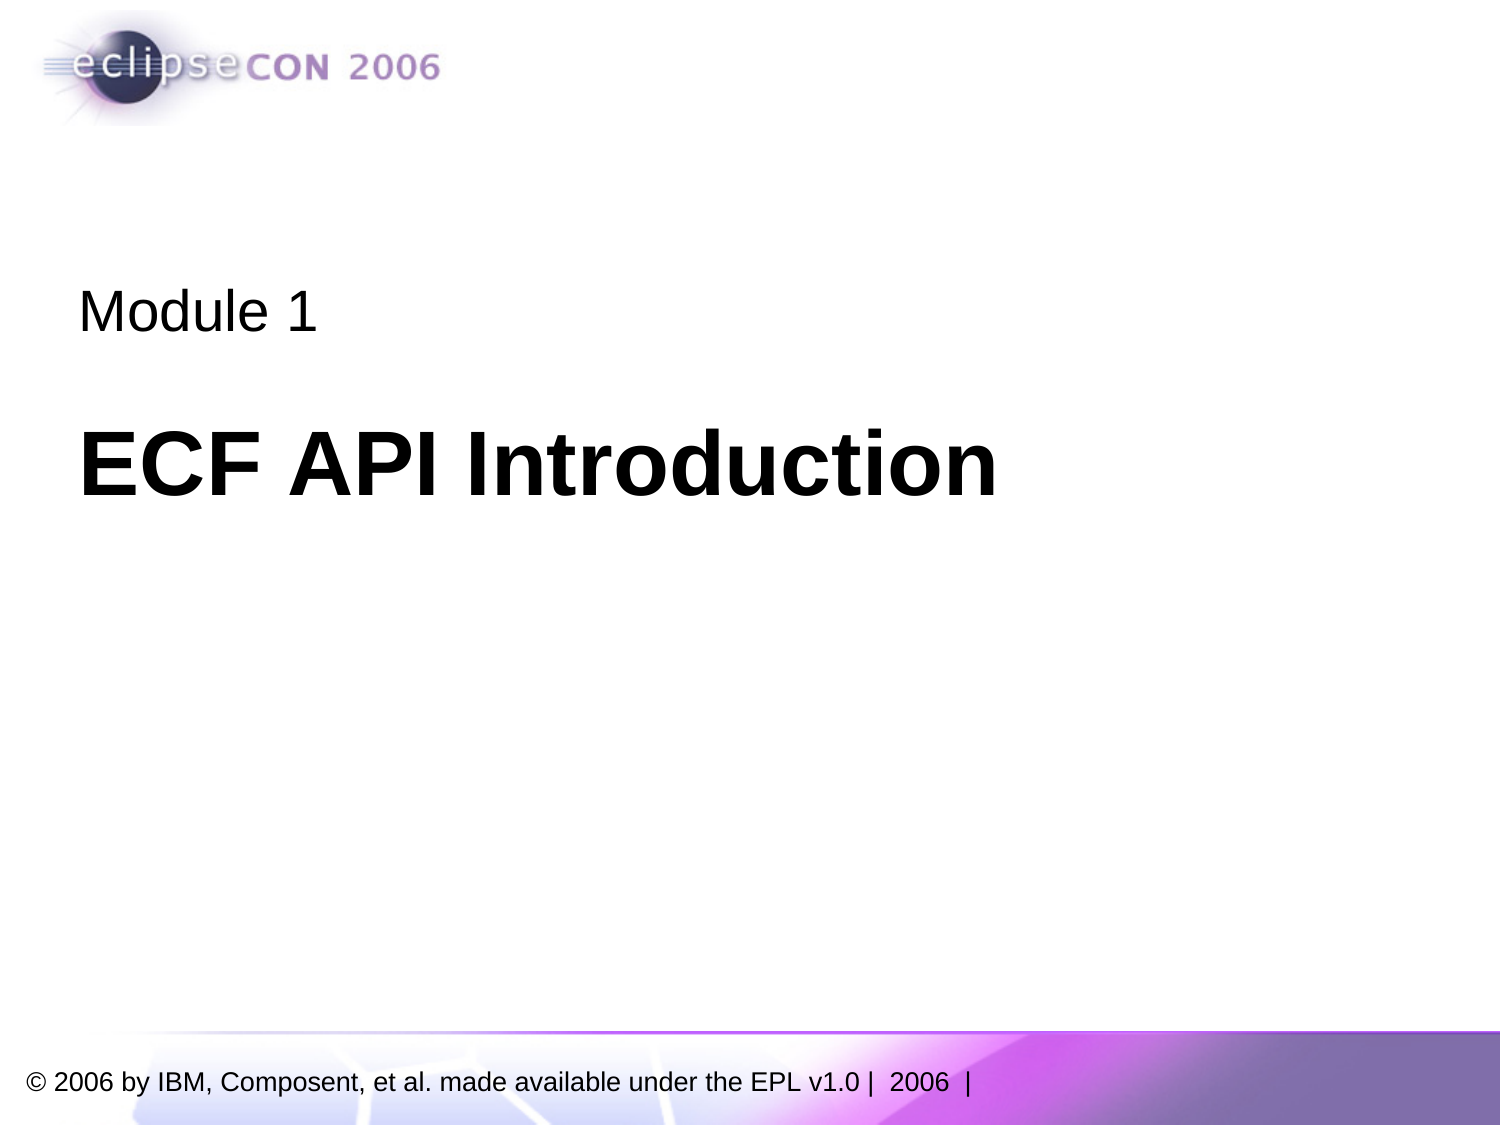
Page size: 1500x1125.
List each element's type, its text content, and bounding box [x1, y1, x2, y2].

picture [0, 1031, 1500, 1125]
title Module 1 ECF API Introduction [64, 263, 1369, 540]
picture [31, 10, 1040, 126]
